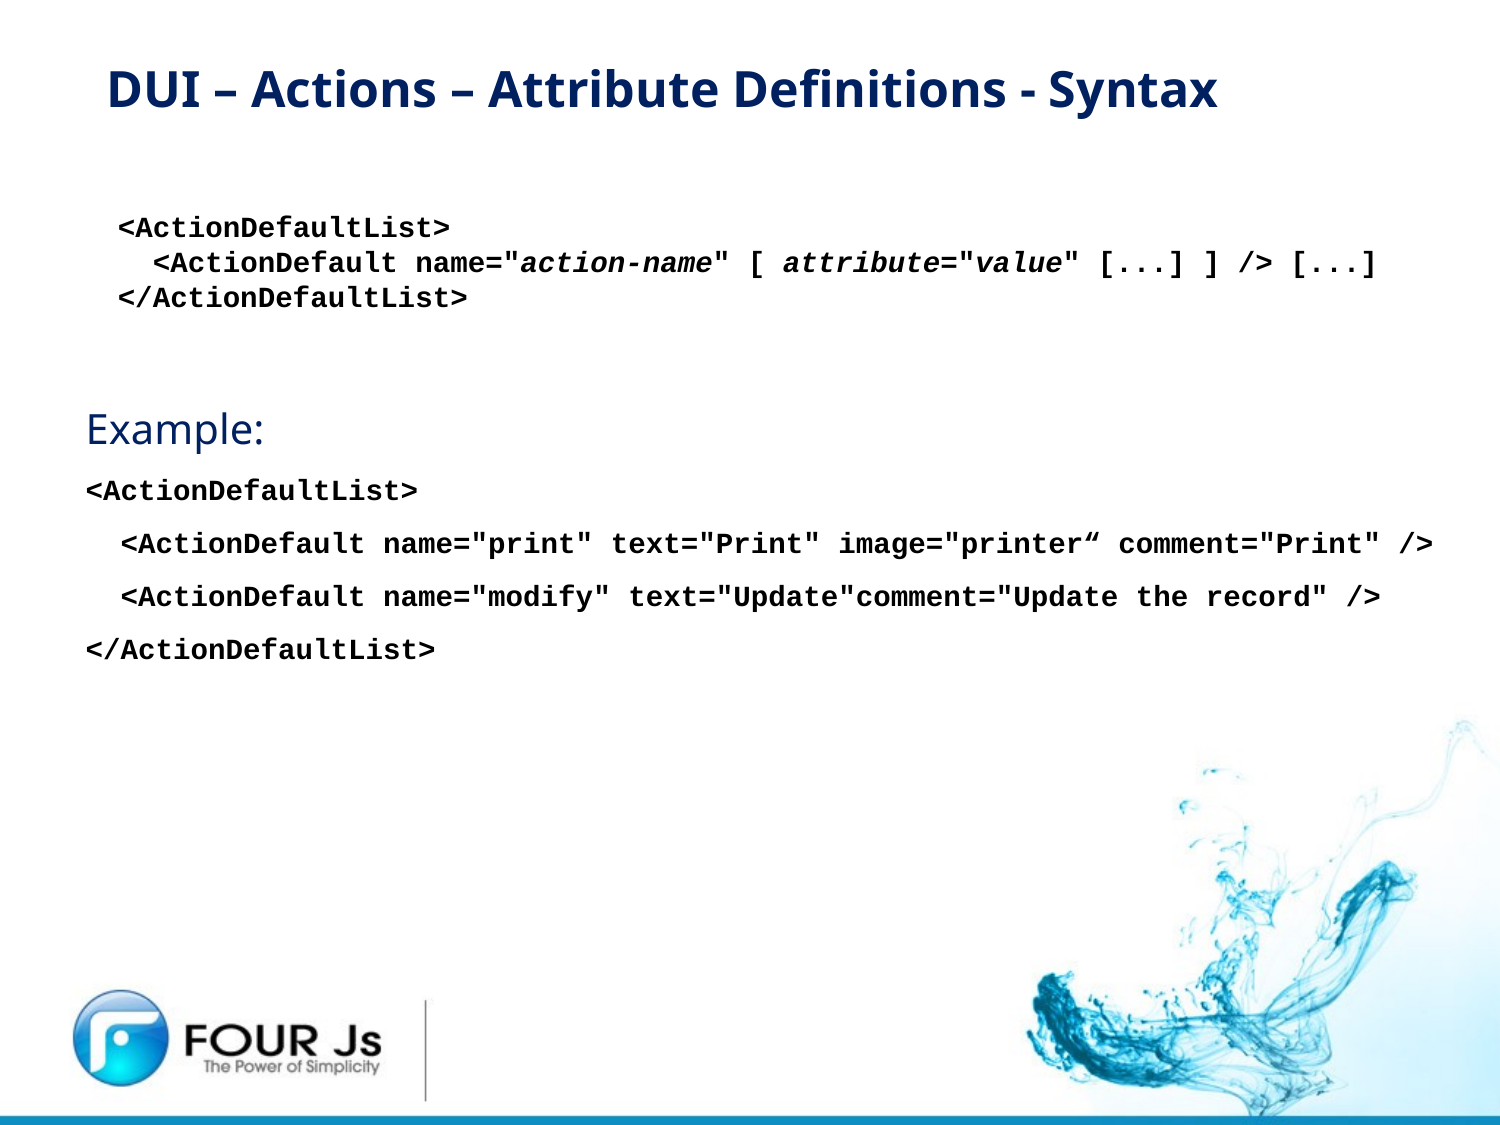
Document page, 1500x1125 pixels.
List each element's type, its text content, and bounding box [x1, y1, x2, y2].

text_box [94, 153, 1430, 395]
text_box [94, 674, 1430, 930]
title DUI – Actions – Attribute Definitions - Syntax [106, 35, 1388, 142]
text_box Example: <ActionDefaultList> <ActionDefault name="print" text="Print" image="printer“ comment="Print" /> <ActionDefault name="modify" text="Update"comment="Update the record" /> </ActionDefaultList> [70, 395, 1453, 674]
picture [0, 0, 1500, 1122]
text_box <ActionDefaultList> <ActionDefault name="action-name" [ attribute="value" [...] ] /> [...] </ActionDefaultList> [103, 200, 1453, 322]
